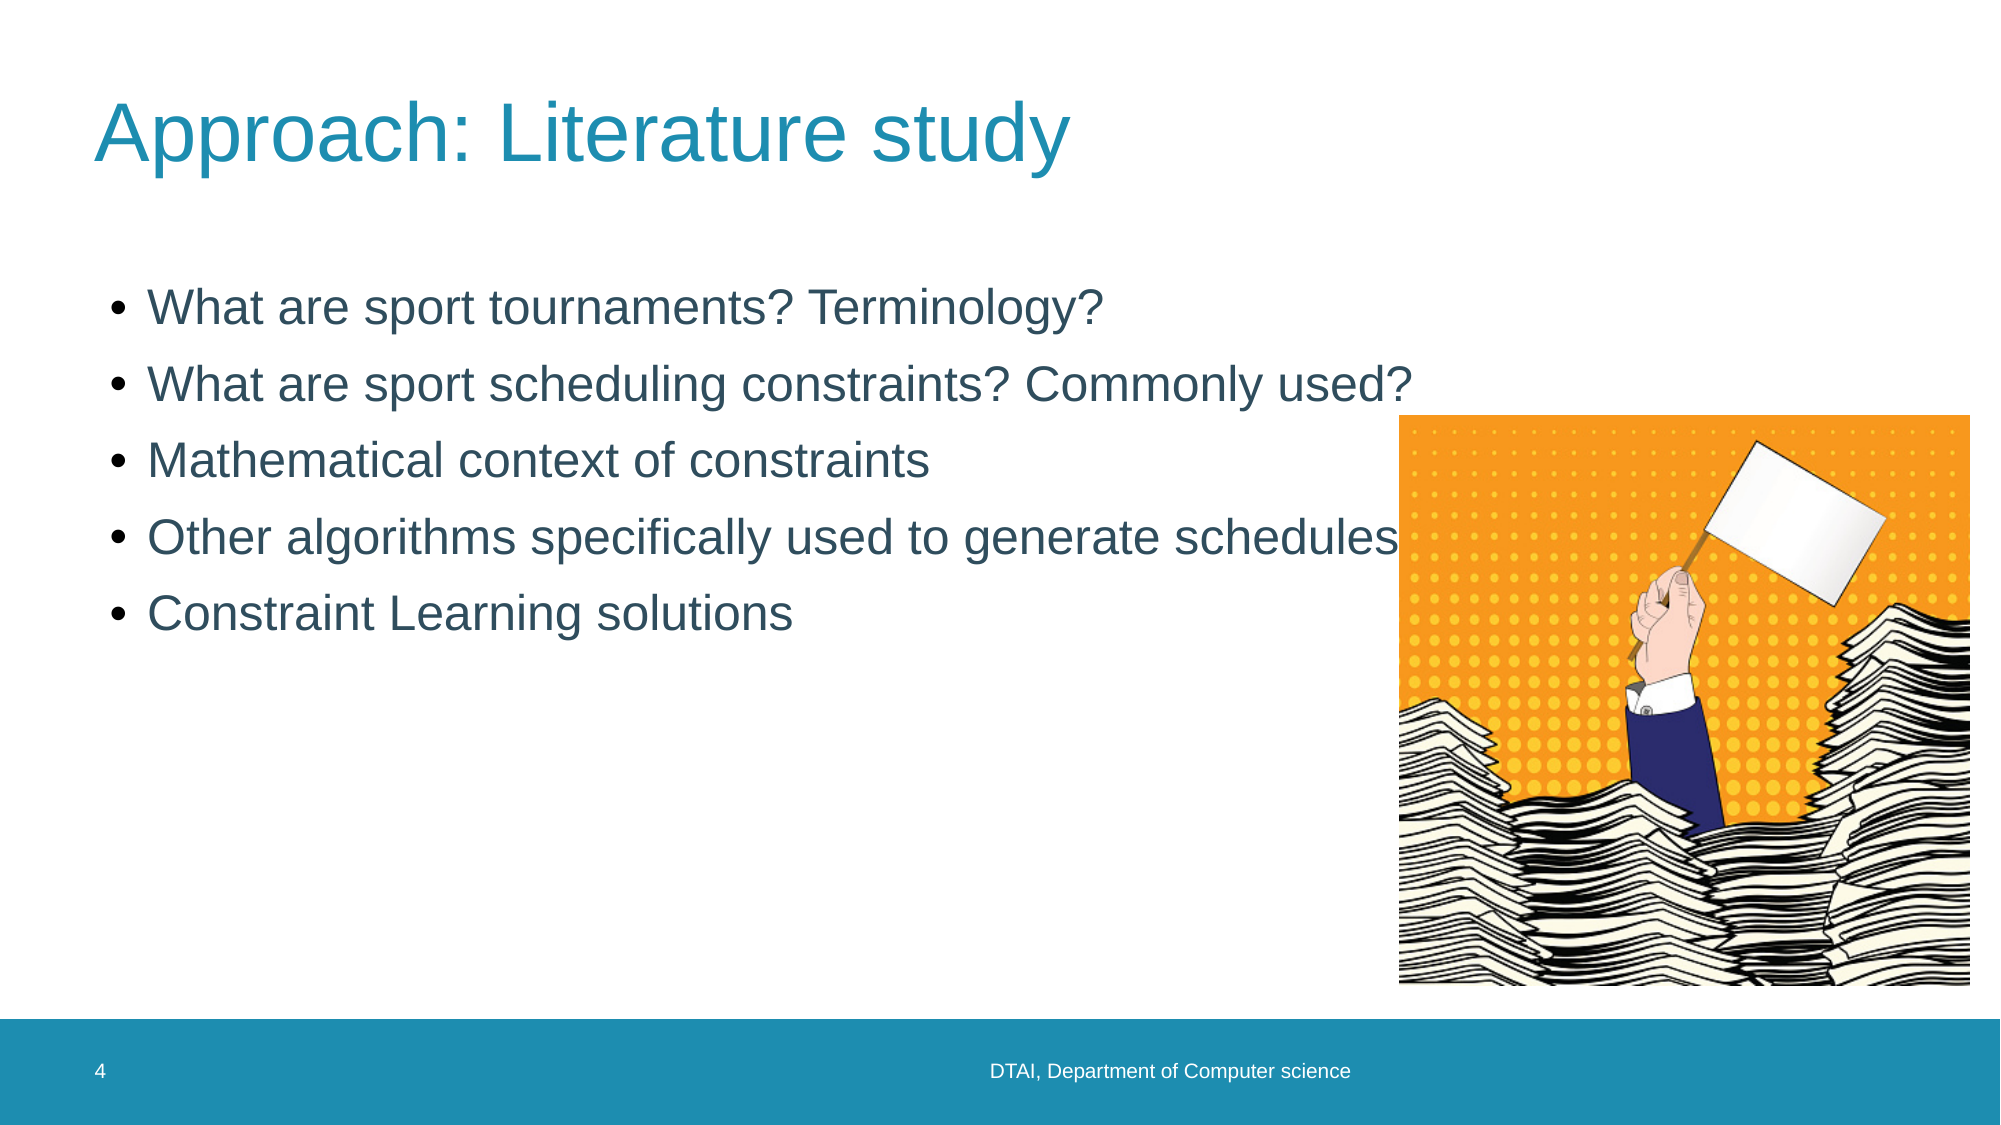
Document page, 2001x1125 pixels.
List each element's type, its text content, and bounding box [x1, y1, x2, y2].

list What are sport tournaments? Terminology? What are sport scheduling constraints? Commonly used? Mathematical context of constraints Other algorithms specifically used to generate schedules Constraint Learning solutions [94, 271, 1906, 1004]
picture [1399, 415, 1970, 986]
text_box DTAI, Department of Computer science [989, 1018, 1809, 1125]
title Approach: Literature study [94, 33, 1906, 223]
text_box <number> [94, 1018, 201, 1125]
